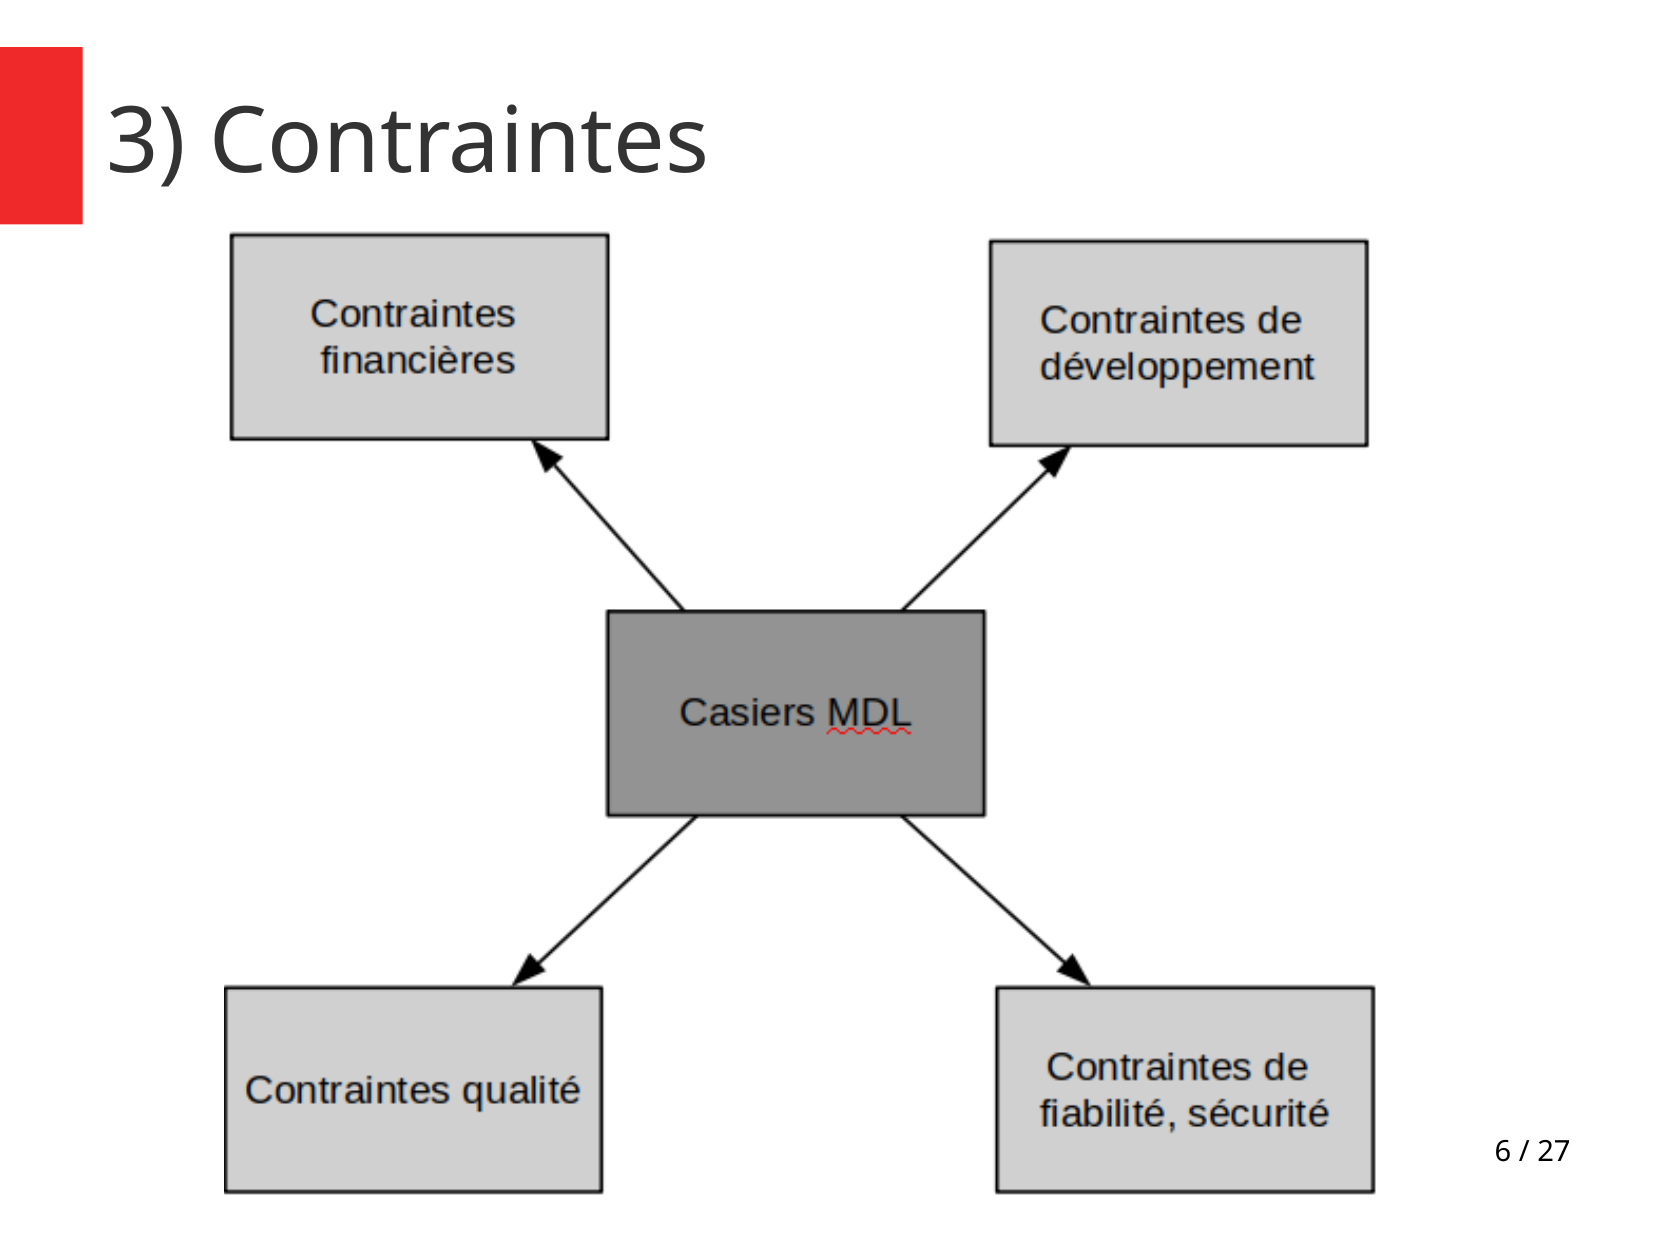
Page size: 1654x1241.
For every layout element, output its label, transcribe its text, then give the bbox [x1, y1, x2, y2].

picture [224, 224, 1382, 1203]
title 3) Contraintes [106, 49, 1619, 225]
